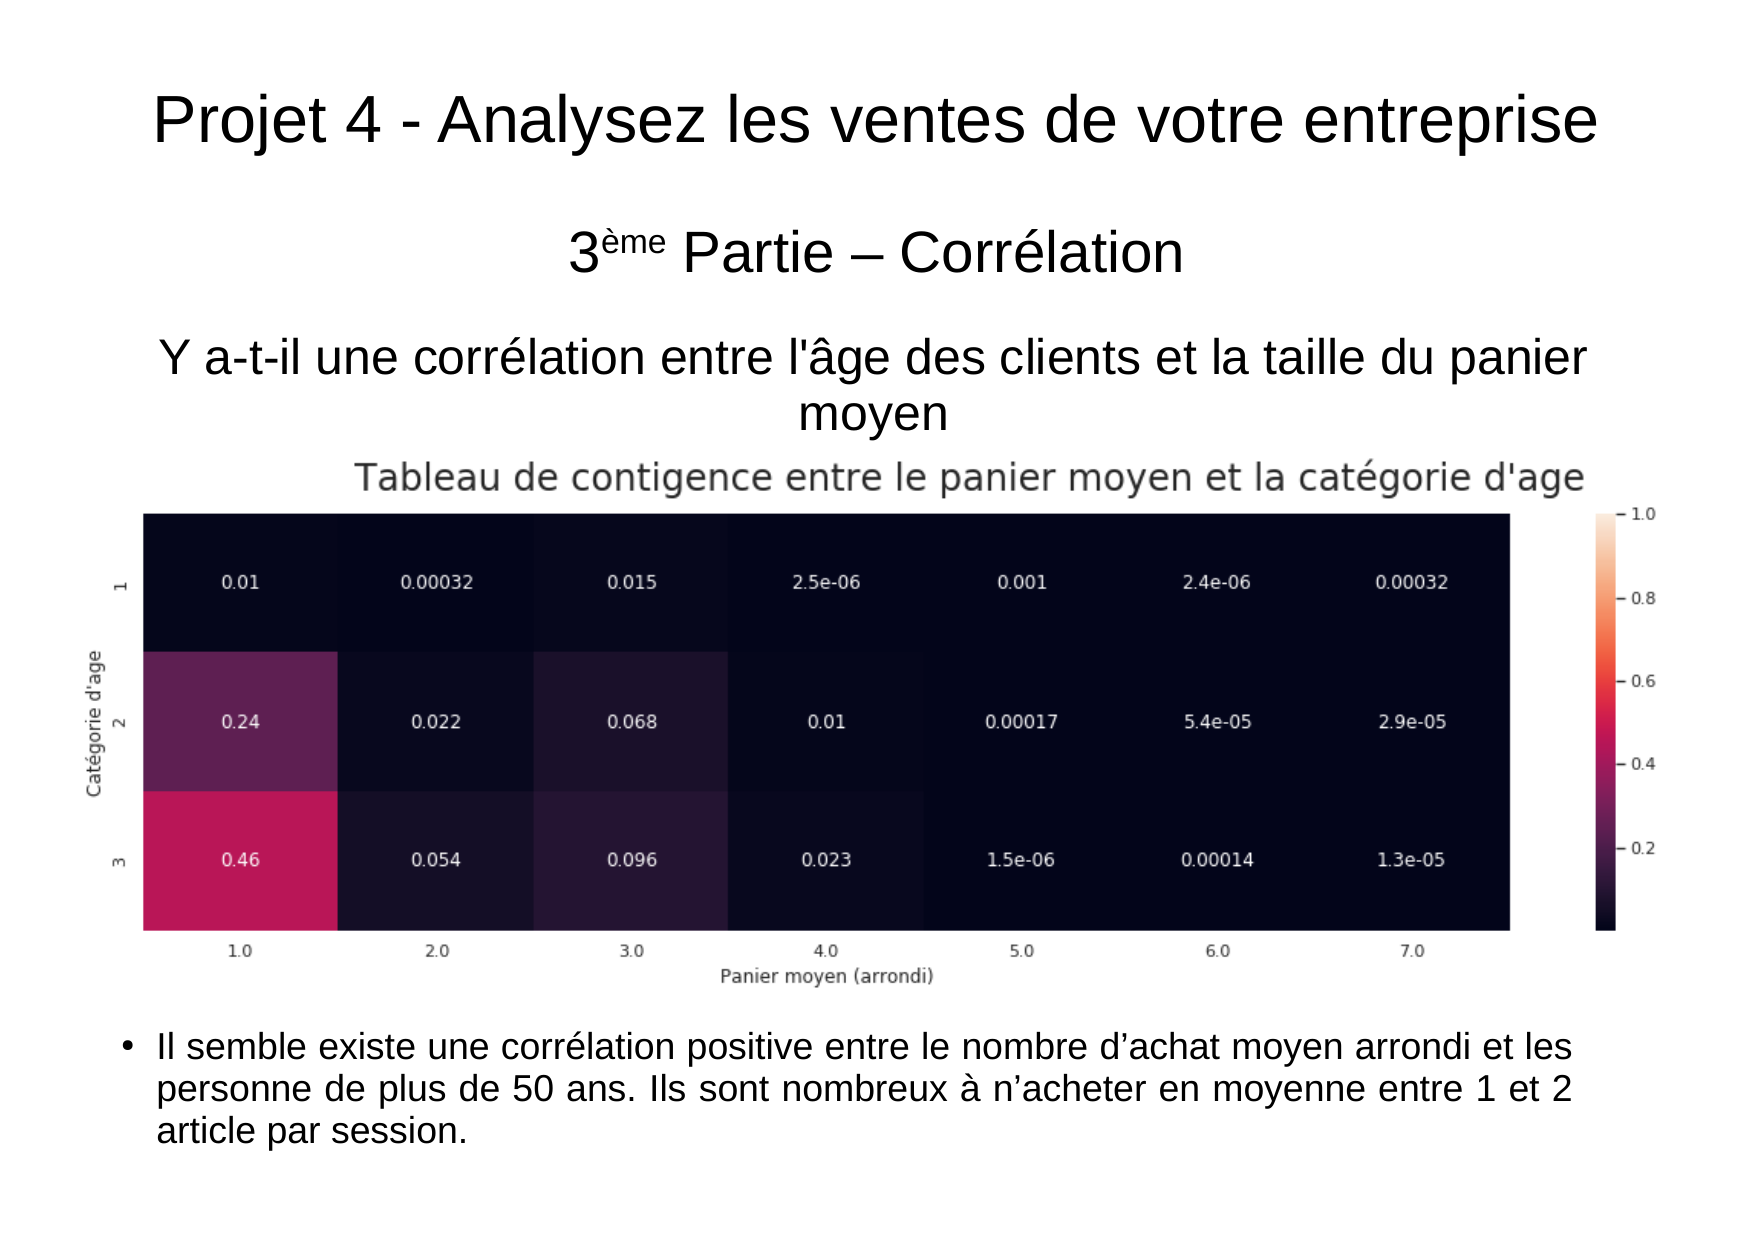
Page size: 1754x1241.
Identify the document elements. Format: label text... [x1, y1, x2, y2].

text_box Y a-t-il une corrélation entre l'âge des clients et la taille du panier moyen [106, 321, 1642, 448]
text_box 3ème Partie – Corrélation [141, 189, 1614, 317]
picture [59, 448, 1714, 1000]
title Projet 4 - Analysez les ventes de votre entreprise [141, 48, 1614, 189]
text_box Il semble existe une corrélation positive entre le nombre d’achat moyen arrondi et les personne de plus de 50 ans. Ils sont nombreux à n’acheter en moyenne entre 1 et 2 article par session. [106, 1018, 1654, 1160]
